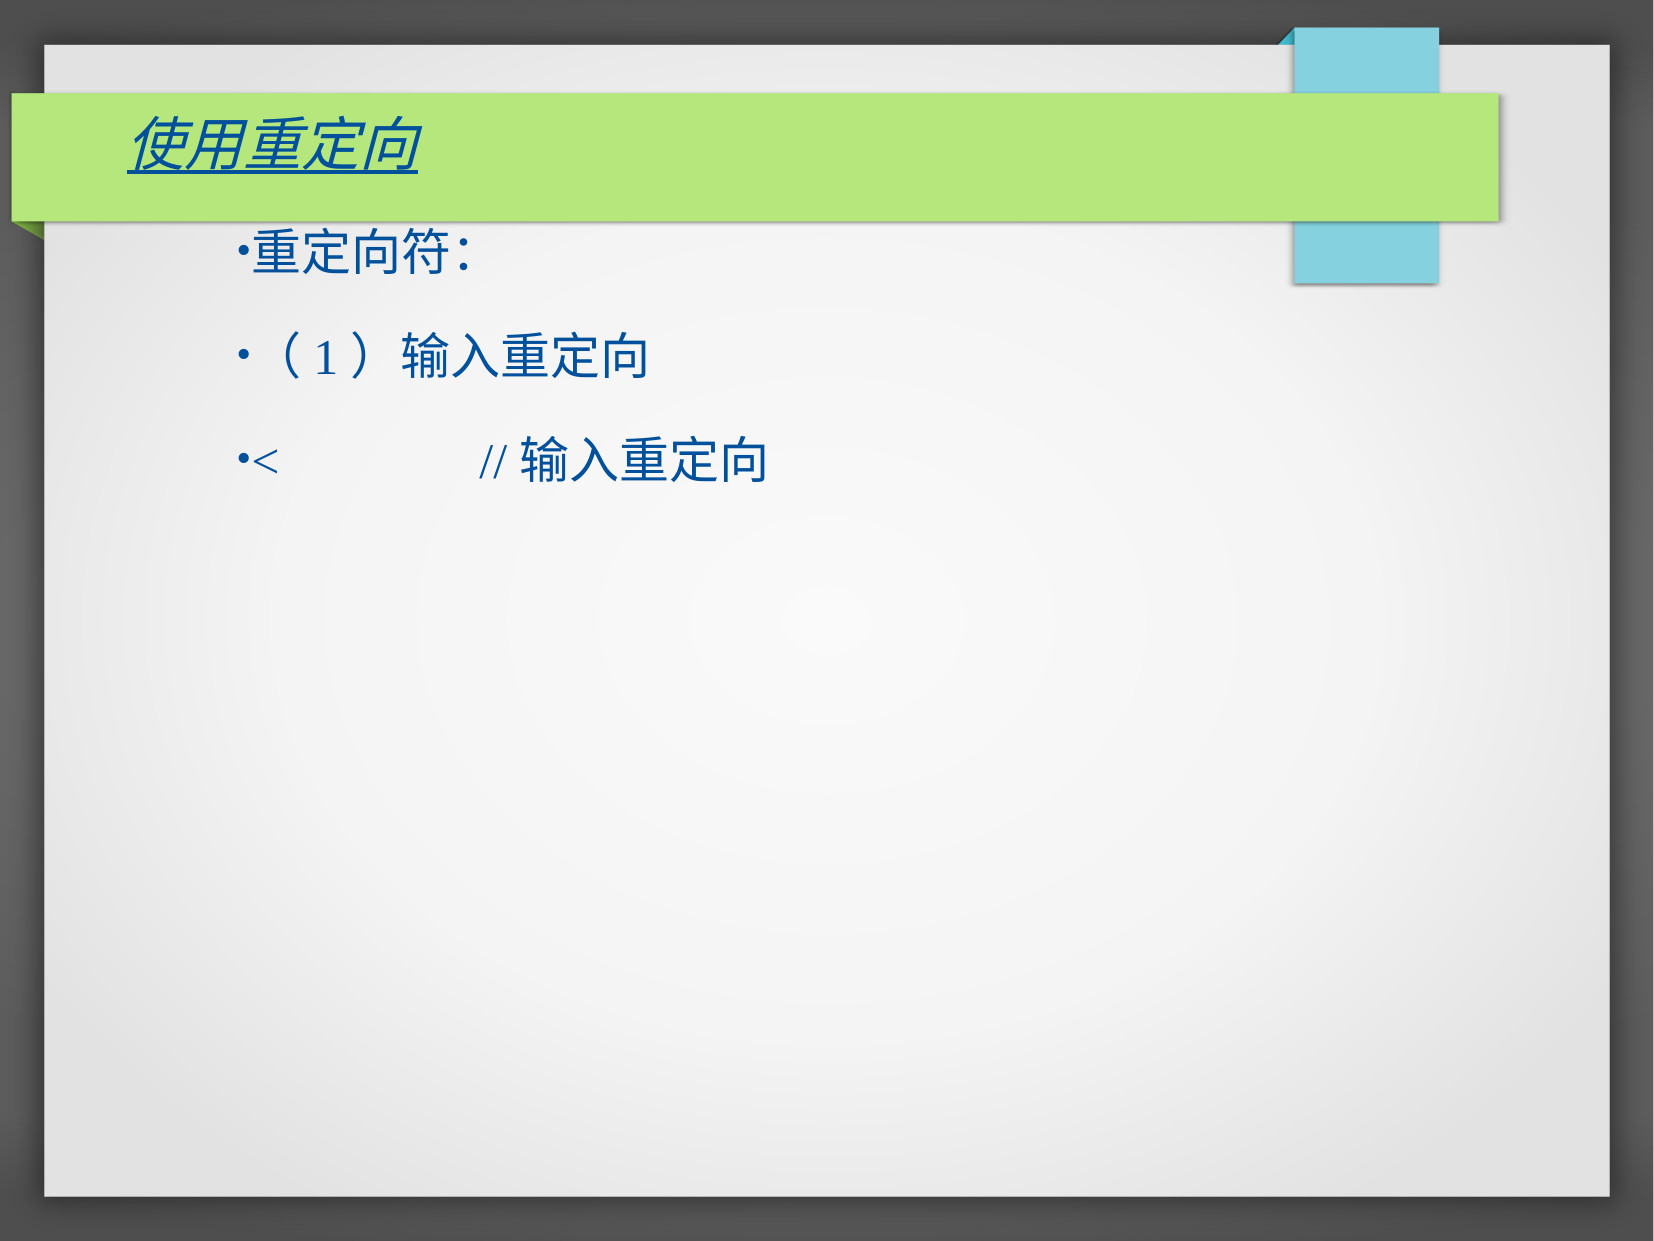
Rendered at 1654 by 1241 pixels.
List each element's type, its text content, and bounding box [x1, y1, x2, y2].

picture [0, 0, 1654, 1241]
text_box 使用重定向 重定向符： （1）输入重定向 < //输入重定向 [71, 99, 1595, 496]
